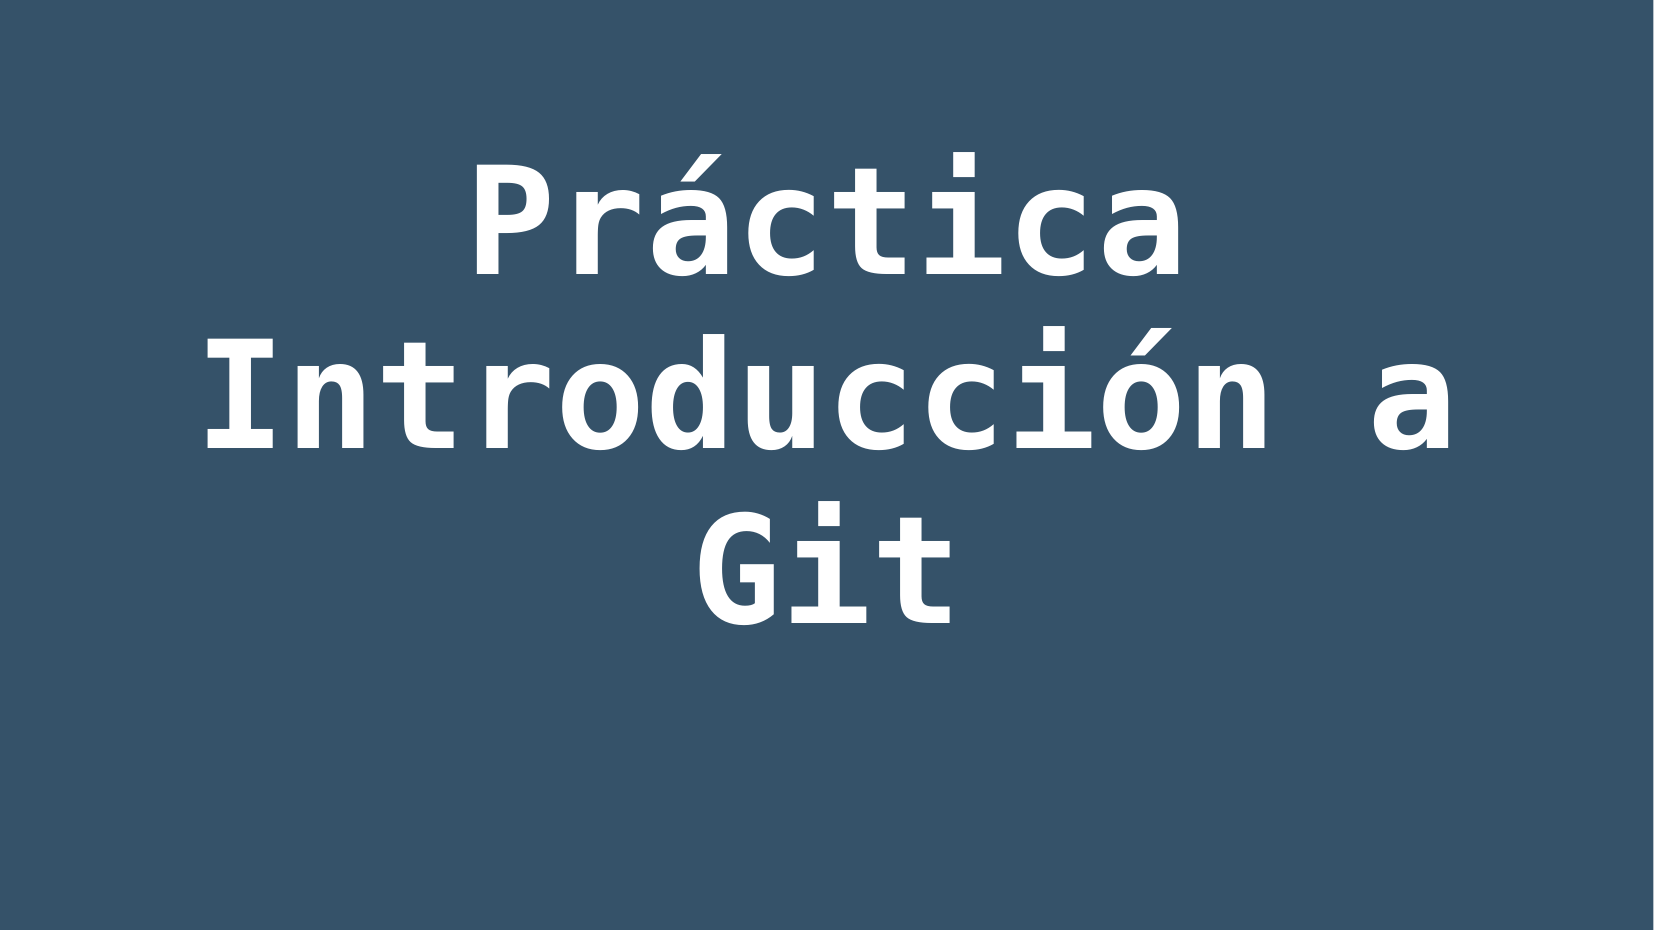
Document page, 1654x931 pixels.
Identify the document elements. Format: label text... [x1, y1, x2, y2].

subtitle Práctica Introducción a Git [82, 37, 1571, 757]
